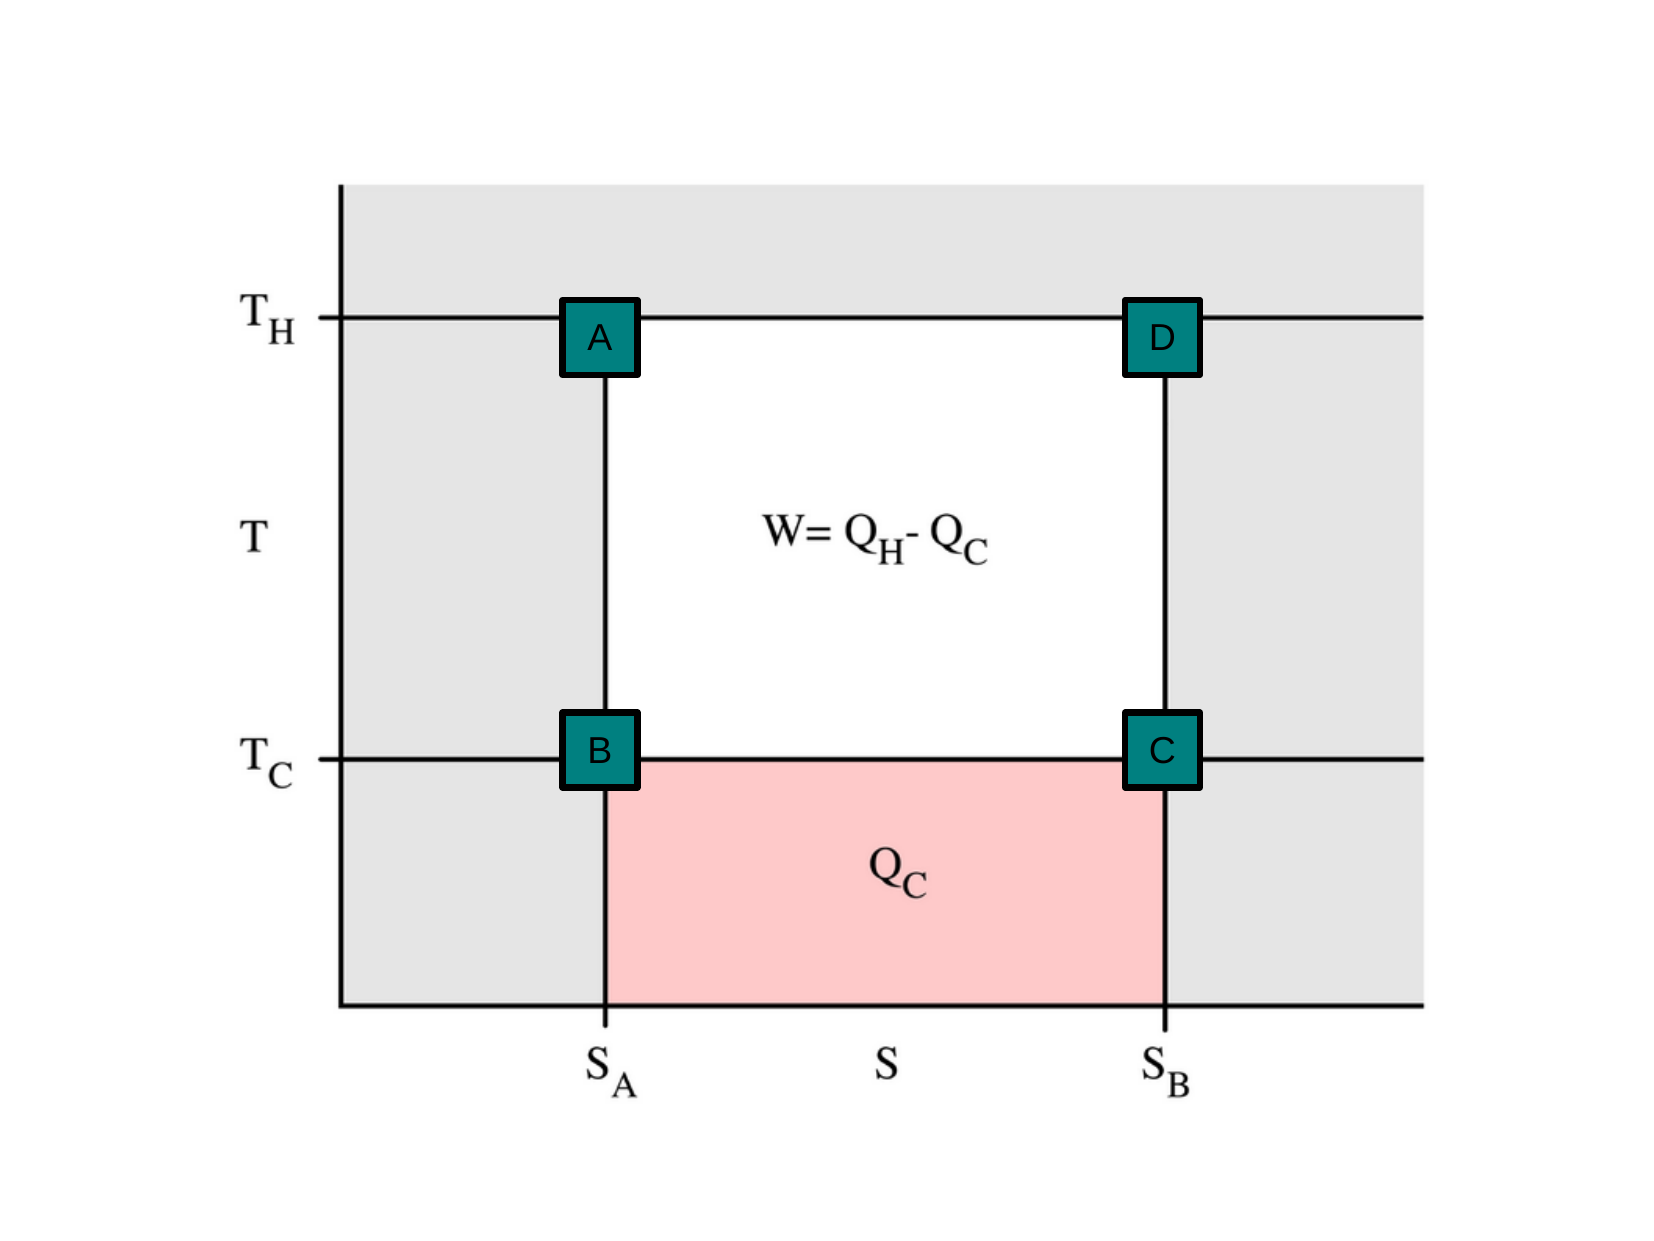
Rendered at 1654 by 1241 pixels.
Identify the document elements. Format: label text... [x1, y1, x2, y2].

text_box D [1125, 300, 1201, 376]
text_box A [562, 300, 638, 376]
text_box C [1125, 712, 1201, 788]
text_box B [562, 712, 638, 788]
picture [223, 160, 1538, 1126]
